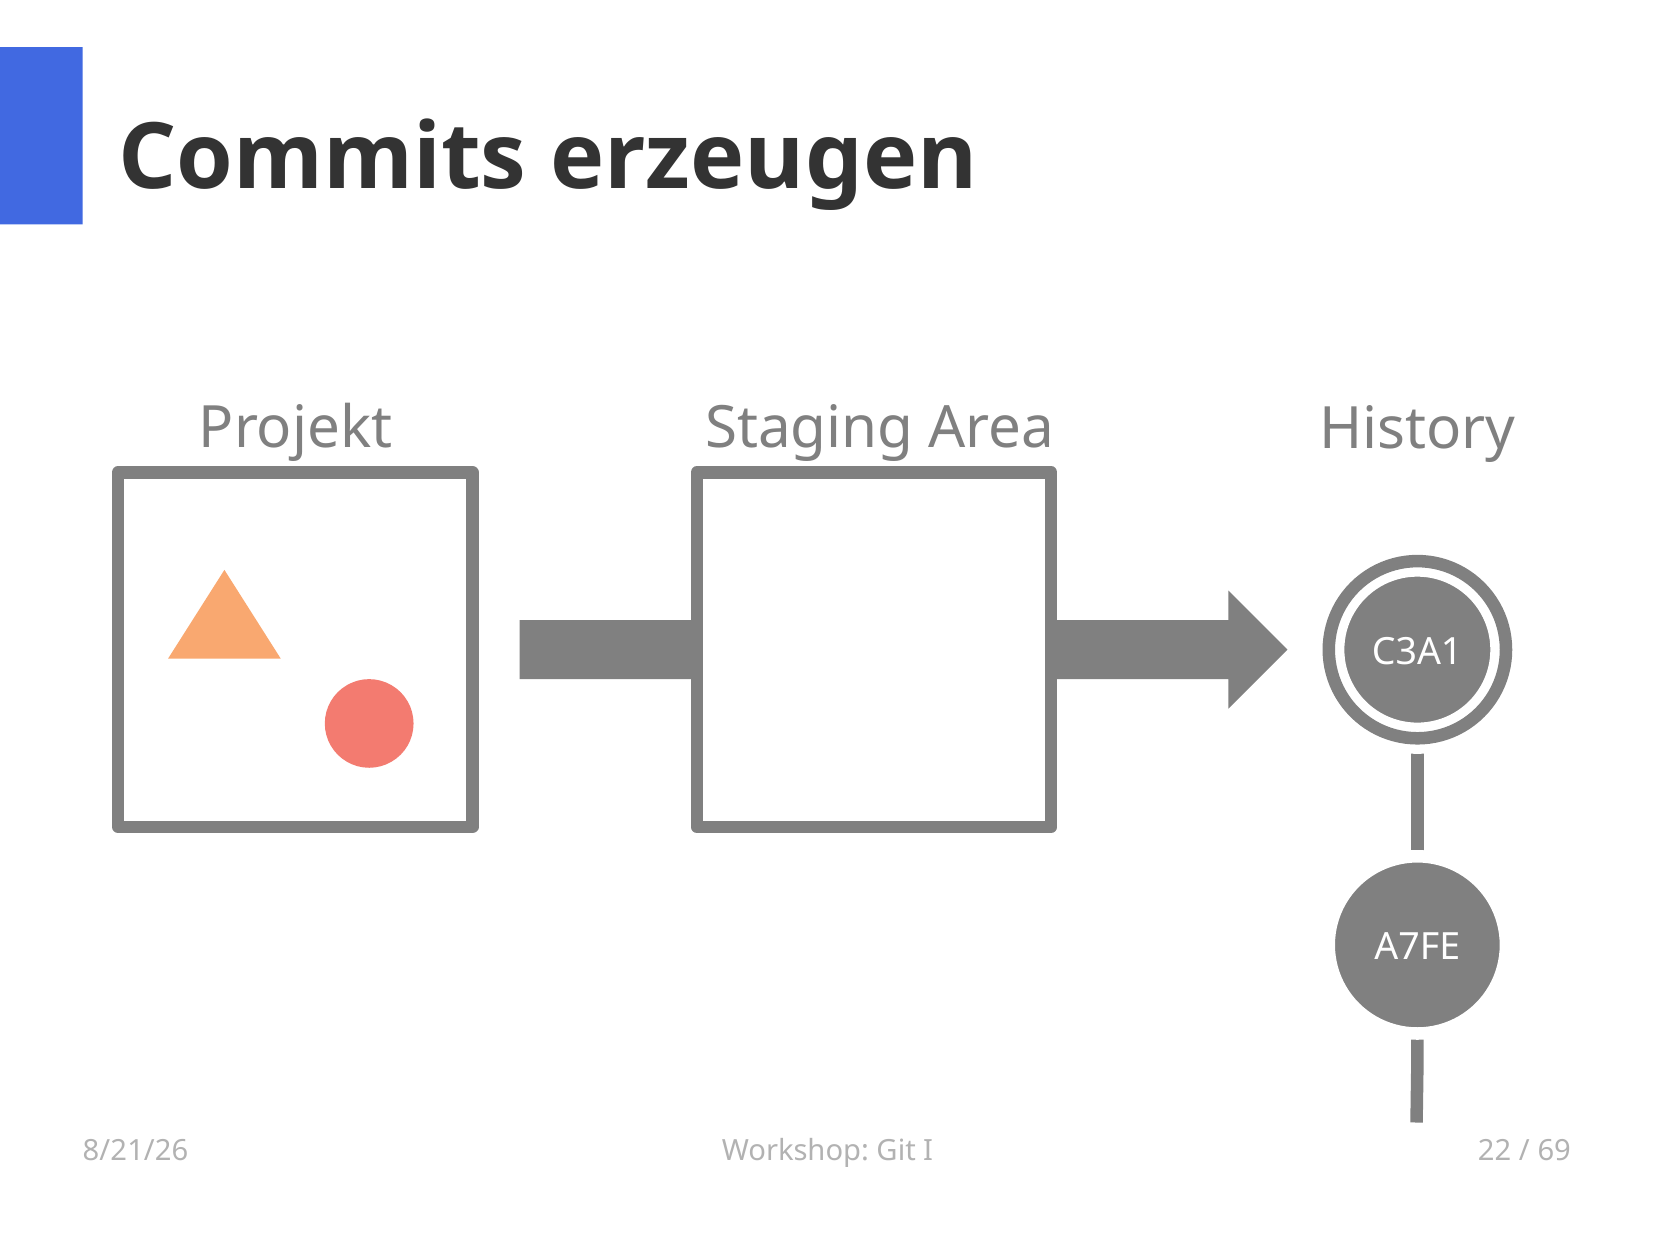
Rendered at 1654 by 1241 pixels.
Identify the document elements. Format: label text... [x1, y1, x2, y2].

title Commits erzeugen [118, 49, 1571, 257]
text_box [324, 679, 414, 768]
text_box Projekt [118, 377, 473, 473]
text_box History [1240, 378, 1595, 473]
text_box C3A1 [1336, 568, 1499, 732]
text_box [168, 569, 281, 659]
text_box [519, 620, 691, 680]
text_box Staging Area [673, 377, 1087, 473]
text_box [1057, 590, 1288, 709]
text_box A7FE [1328, 856, 1506, 1034]
